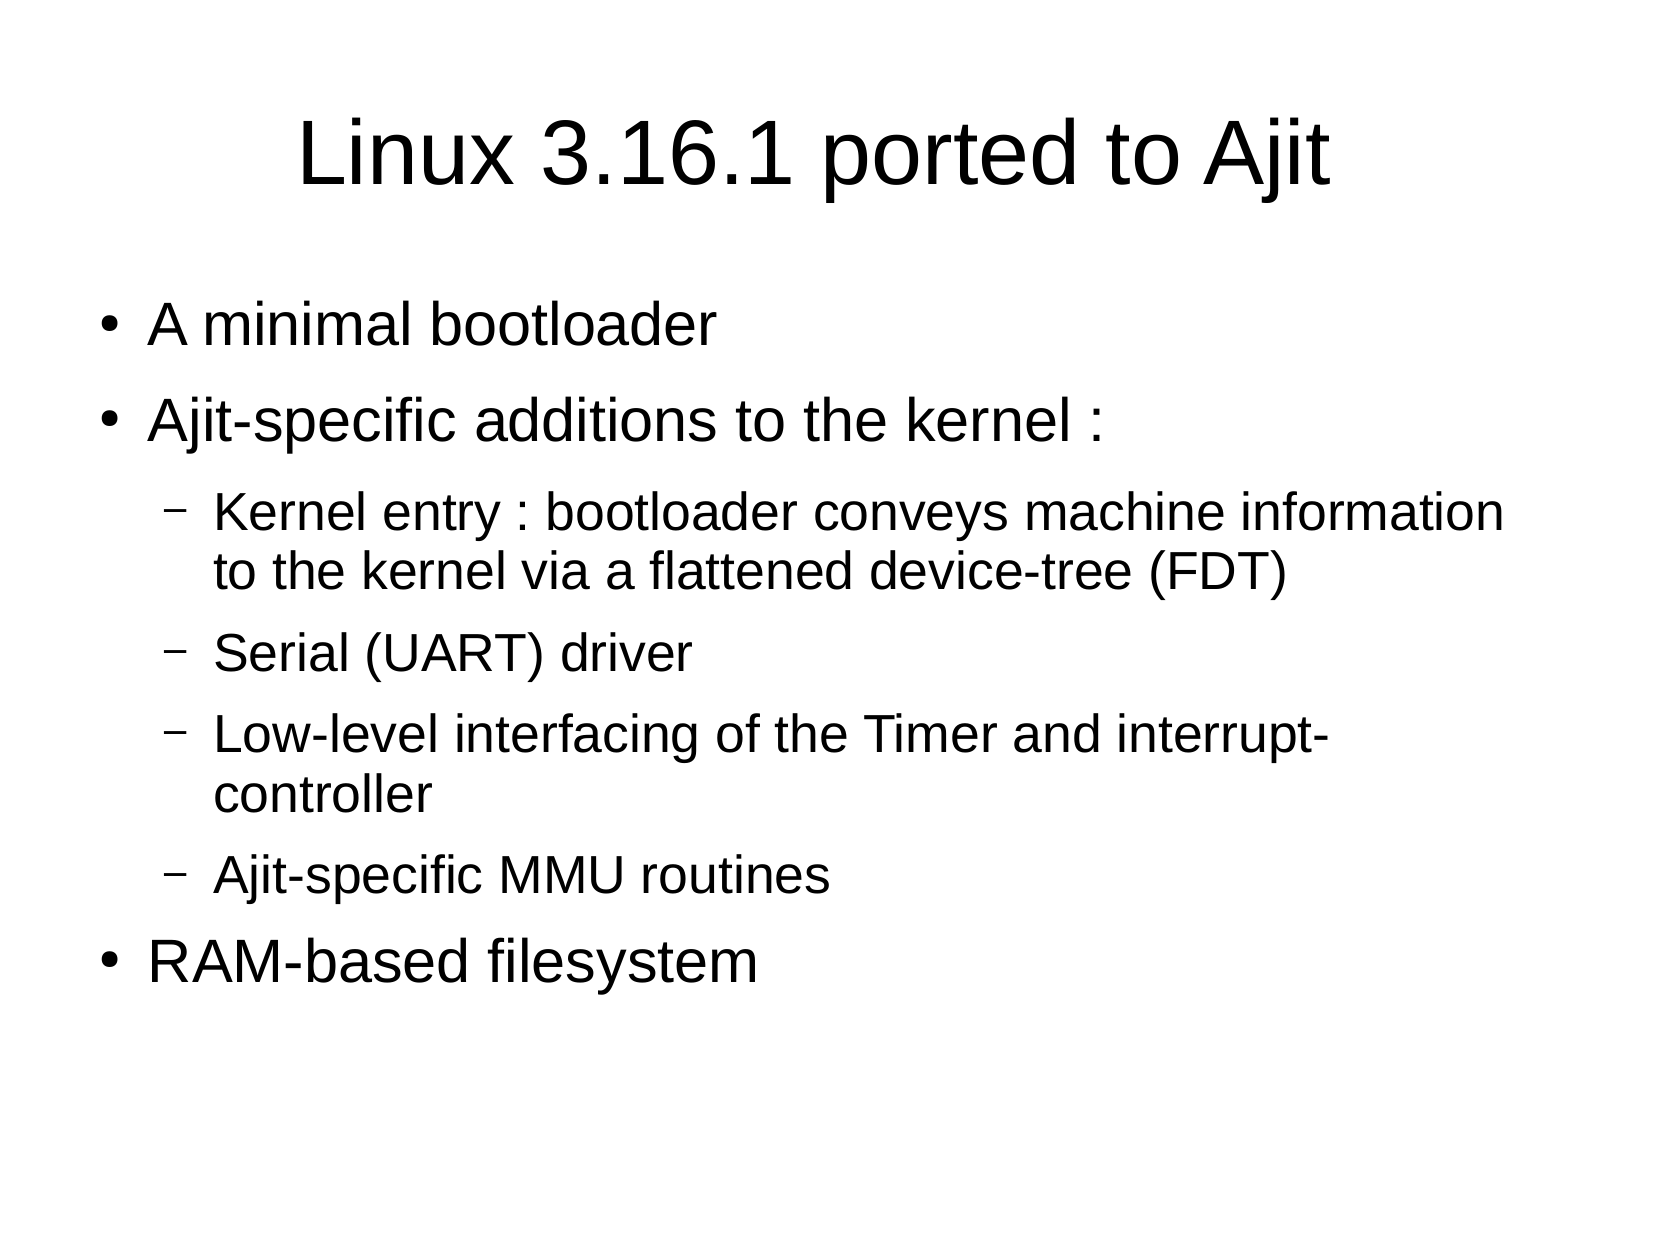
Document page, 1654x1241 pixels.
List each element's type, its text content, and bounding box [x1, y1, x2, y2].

list A minimal bootloader Ajit-specific additions to the kernel : Kernel entry : bootloader conveys machine information to the kernel via a flattened device-tree (FDT) Serial (UART) driver Low-level interfacing of the Timer and interrupt-controller Ajit-specific MMU routines RAM-based filesystem [82, 290, 1538, 1010]
title Linux 3.16.1 ported to Ajit [82, 49, 1571, 257]
